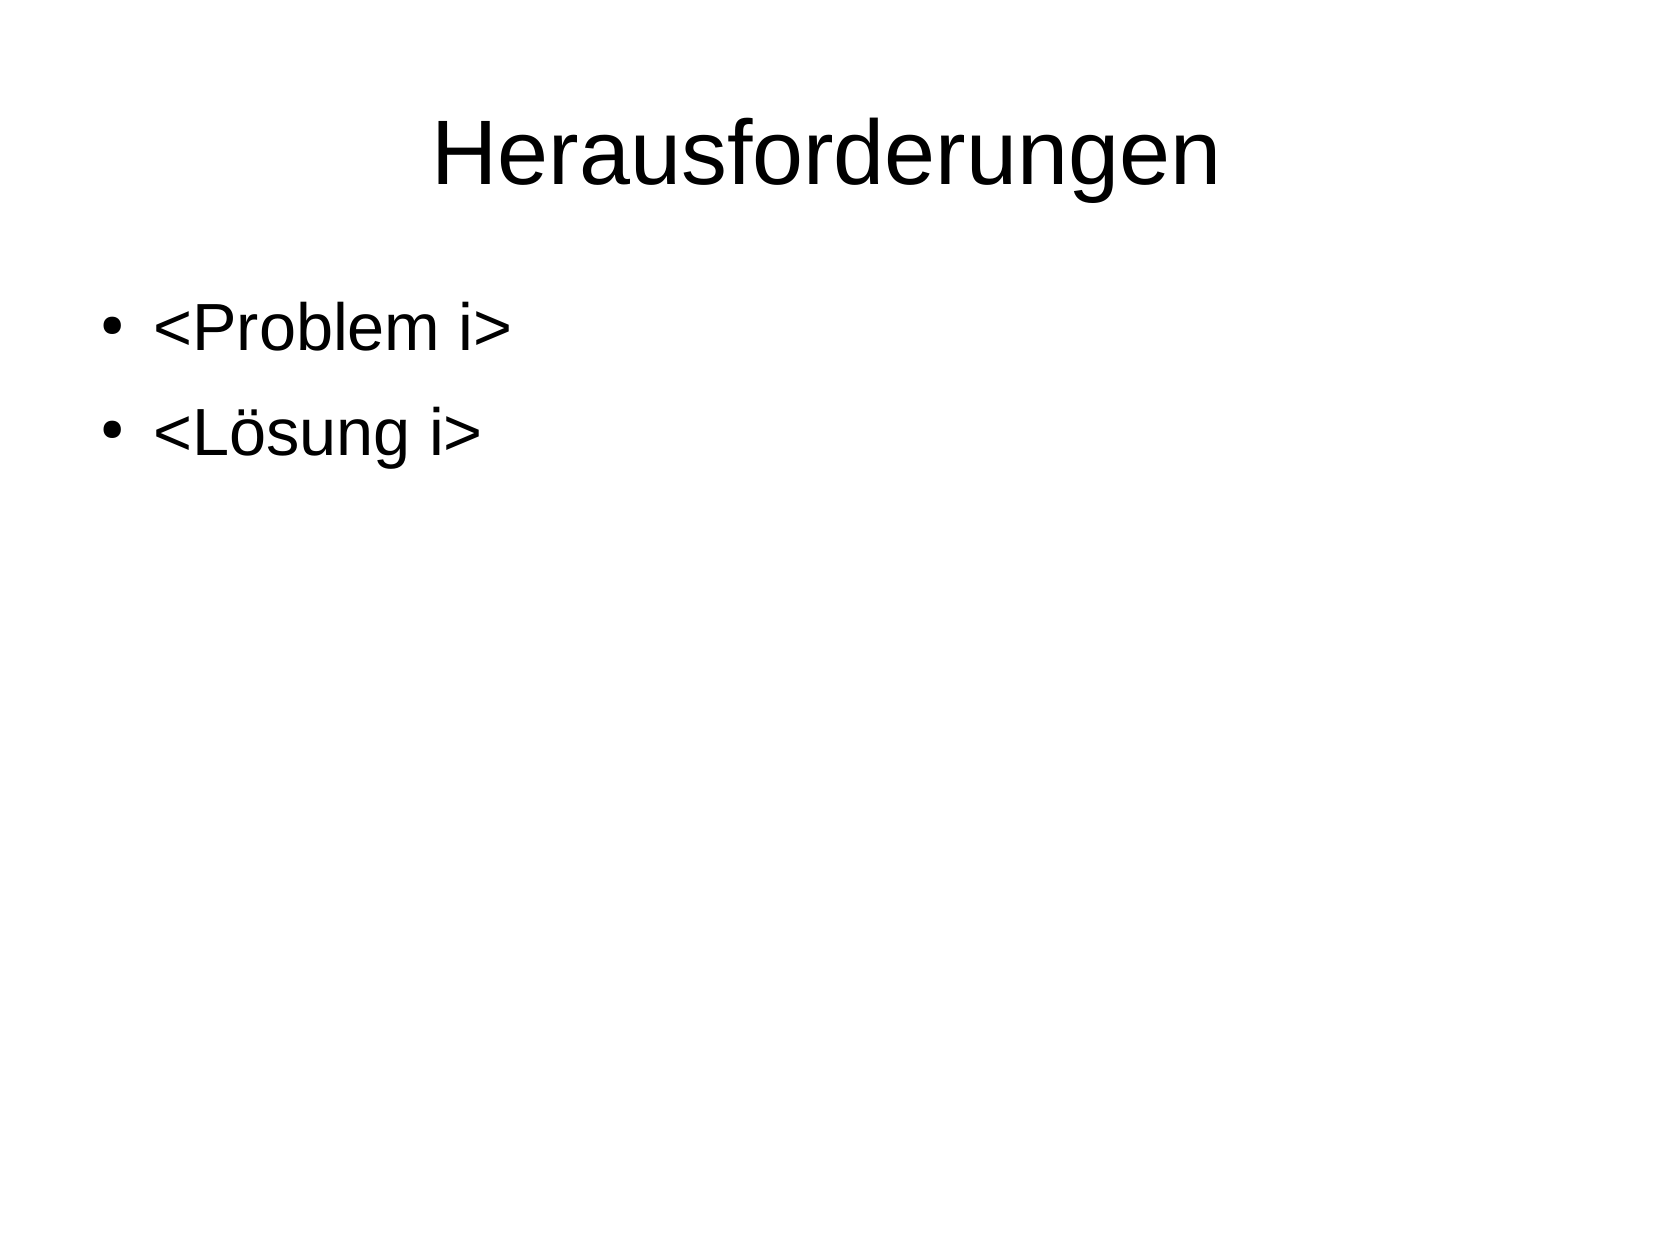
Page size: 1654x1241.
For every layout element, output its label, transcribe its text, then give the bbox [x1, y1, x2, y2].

title Herausforderungen [82, 49, 1571, 257]
list <Problem i> <Lösung i> [82, 290, 1571, 1010]
